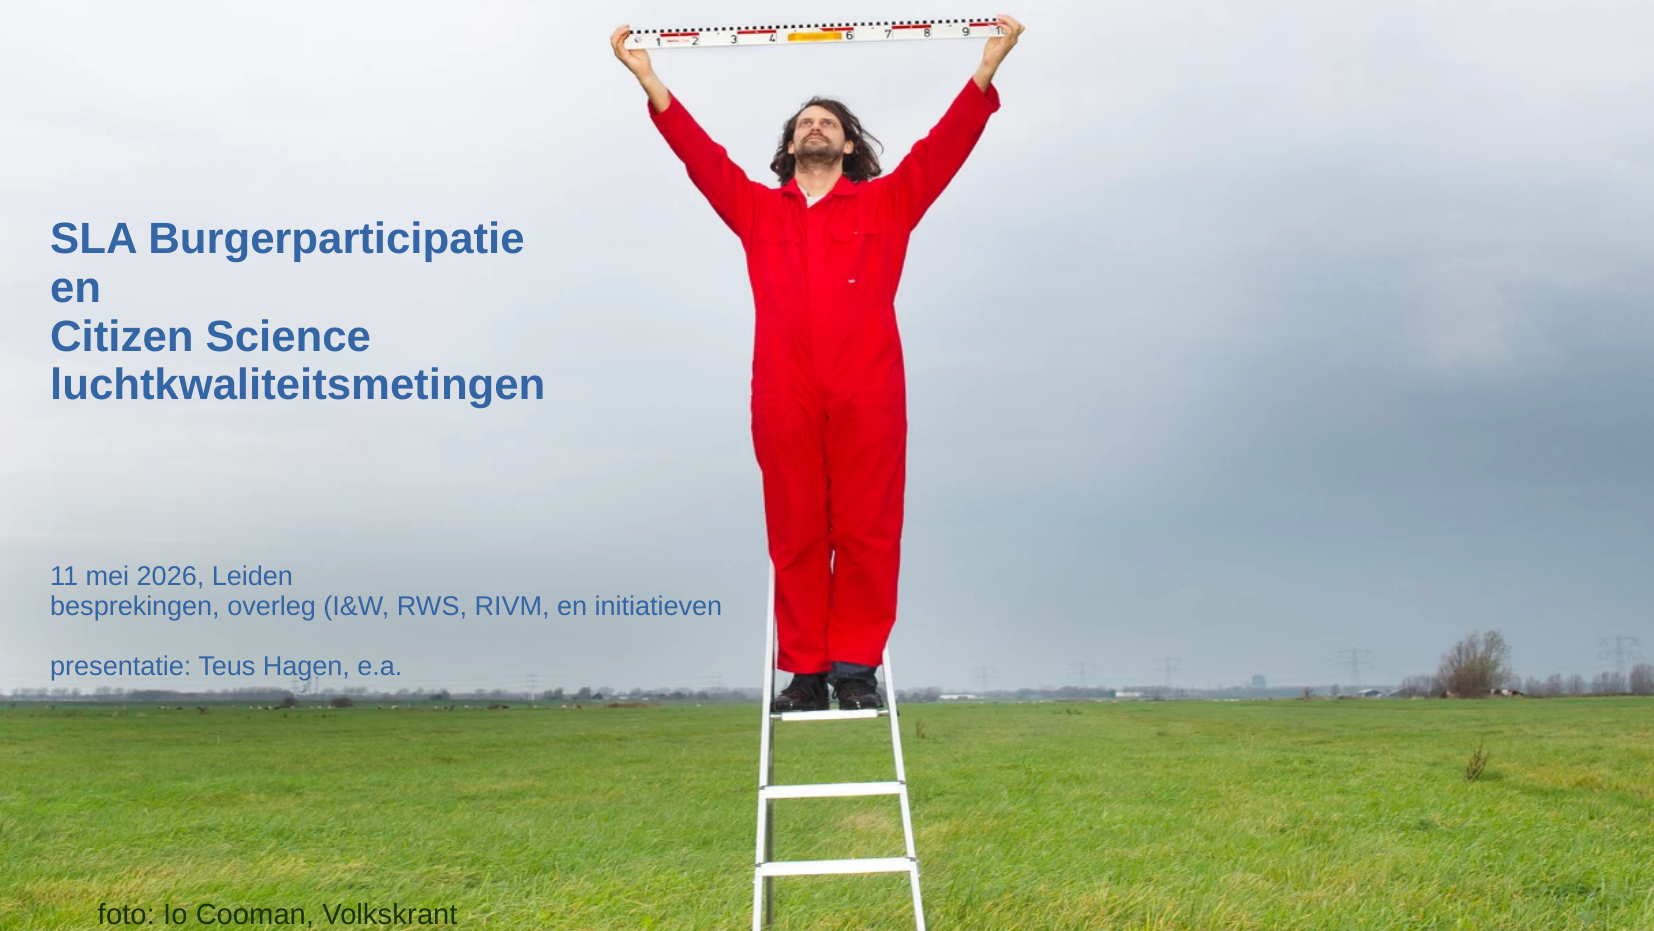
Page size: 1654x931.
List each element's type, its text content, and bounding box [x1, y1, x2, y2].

text_box foto: Io Cooman, Volkskrant [82, 890, 580, 931]
text_box SLA Burgerparticipatie en Citizen Science luchtkwaliteitsmetingen 11 mei 2026, Leiden besprekingen, overleg (I&W, RWS, RIVM, en initiatieven presentatie: Teus Hagen, e.a. [35, 206, 774, 720]
picture [0, 0, 1654, 931]
